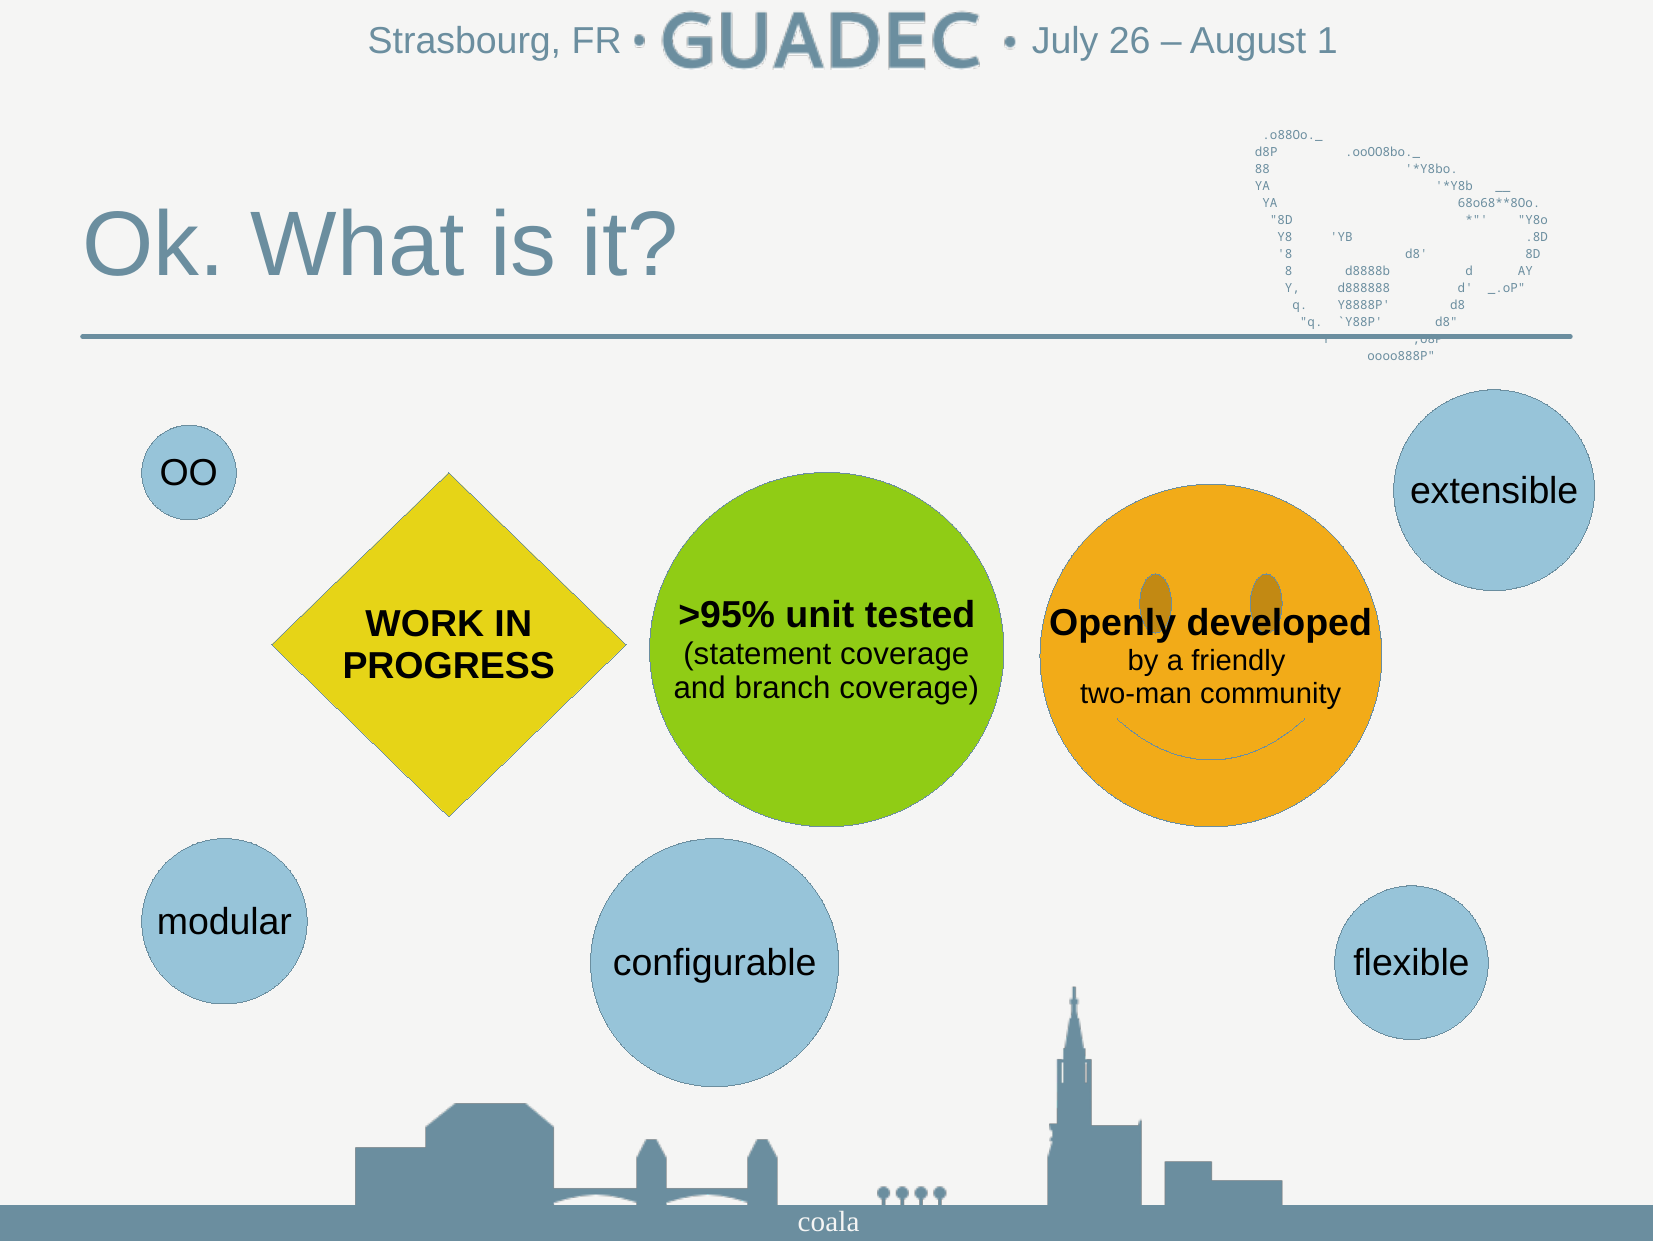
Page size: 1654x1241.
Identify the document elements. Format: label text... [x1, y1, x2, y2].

title Ok. What is it? [1563, 186, 1571, 301]
picture [354, 973, 1284, 1205]
text_box extensible [1393, 389, 1595, 591]
picture [634, 9, 1016, 70]
text_box modular [141, 838, 308, 1004]
text_box Openly developed by a friendly two-man community [1039, 484, 1382, 827]
text_box configurable [590, 838, 839, 1087]
text_box .o88Oo._ d8P .ooOO8bo._ 88 '*Y8bo. YA '*Y8b __ YA 68o68**8Oo. "8D *"' "Y8o Y8 'YB .8D '8 d8' 8D 8 d8888b d AY Y, d888888 d' _.oP" q. Y8888P' d8 "q. `Y88P' d8" Y ,o8P oooo888P" [1240, 119, 1563, 338]
text_box WORK IN PROGRESS [271, 472, 627, 817]
text_box >95% unit tested (statement coverage and branch coverage) [649, 472, 1004, 827]
text_box flexible [1334, 885, 1489, 1040]
title Ok. What is it? [82, 186, 1240, 301]
text_box OO [141, 425, 237, 520]
